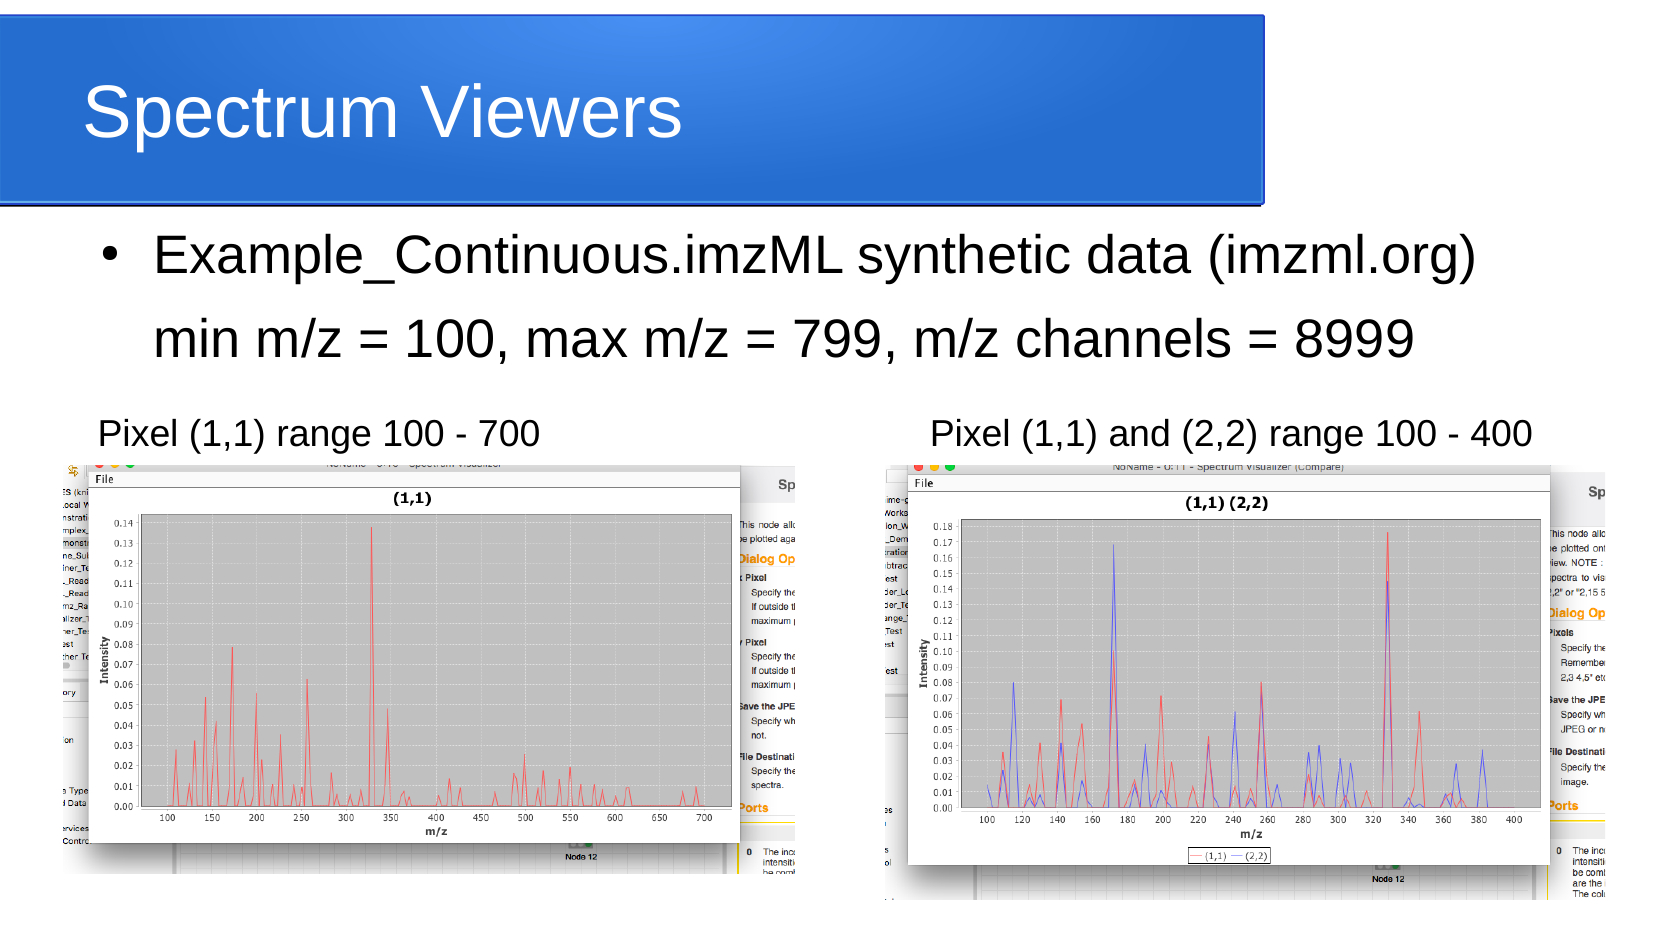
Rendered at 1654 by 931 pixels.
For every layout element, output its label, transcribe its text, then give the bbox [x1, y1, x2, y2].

list Example_Continuous.imzML synthetic data (imzml.org) min m/z = 100, max m/z = 799, m/z channels = 8999 [82, 224, 1571, 764]
text_box Pixel (1,1) range 100 - 700 [82, 405, 571, 462]
picture [885, 465, 1606, 900]
title Spectrum Viewers [82, 35, 1235, 189]
picture [63, 465, 796, 874]
text_box Pixel (1,1) and (2,2) range 100 - 400 [915, 405, 1591, 462]
